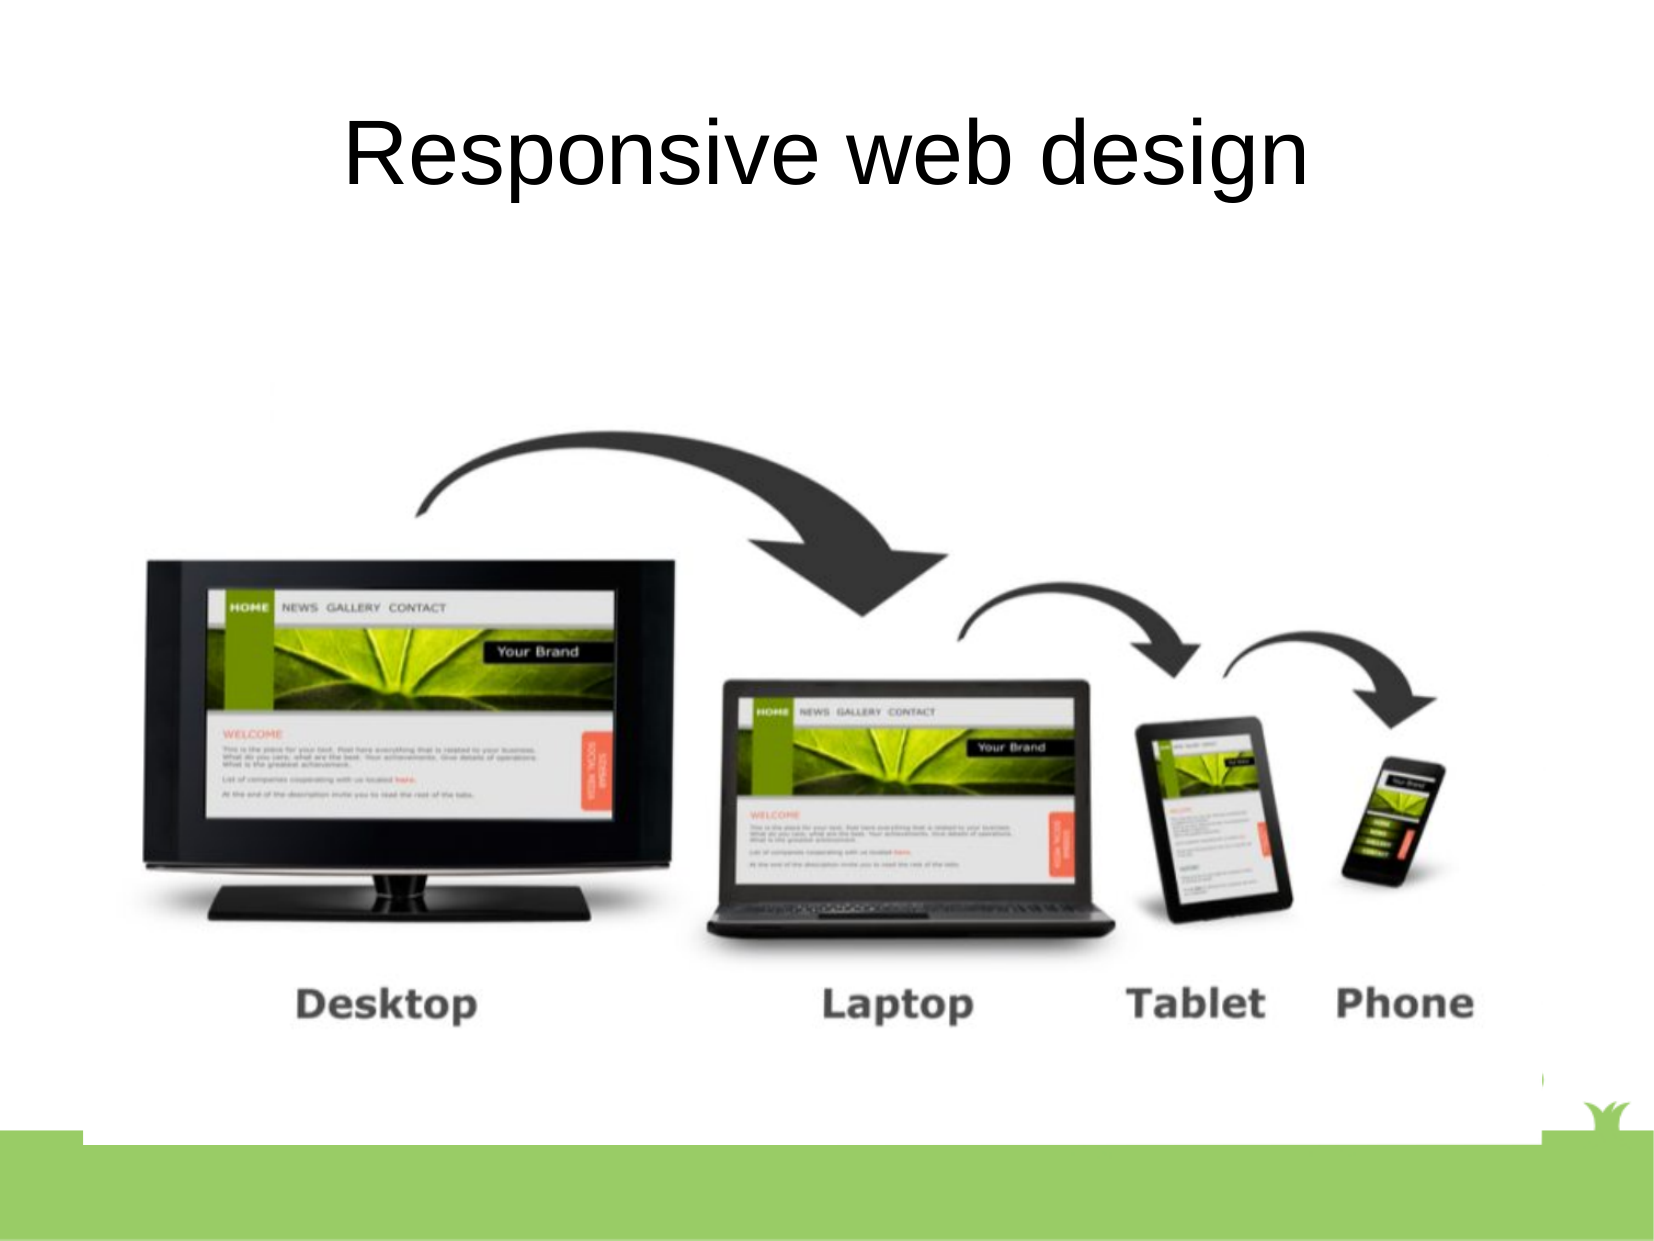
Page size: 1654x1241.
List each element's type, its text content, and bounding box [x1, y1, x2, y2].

picture [0, 0, 1654, 1241]
title Responsive web design [82, 49, 1571, 257]
